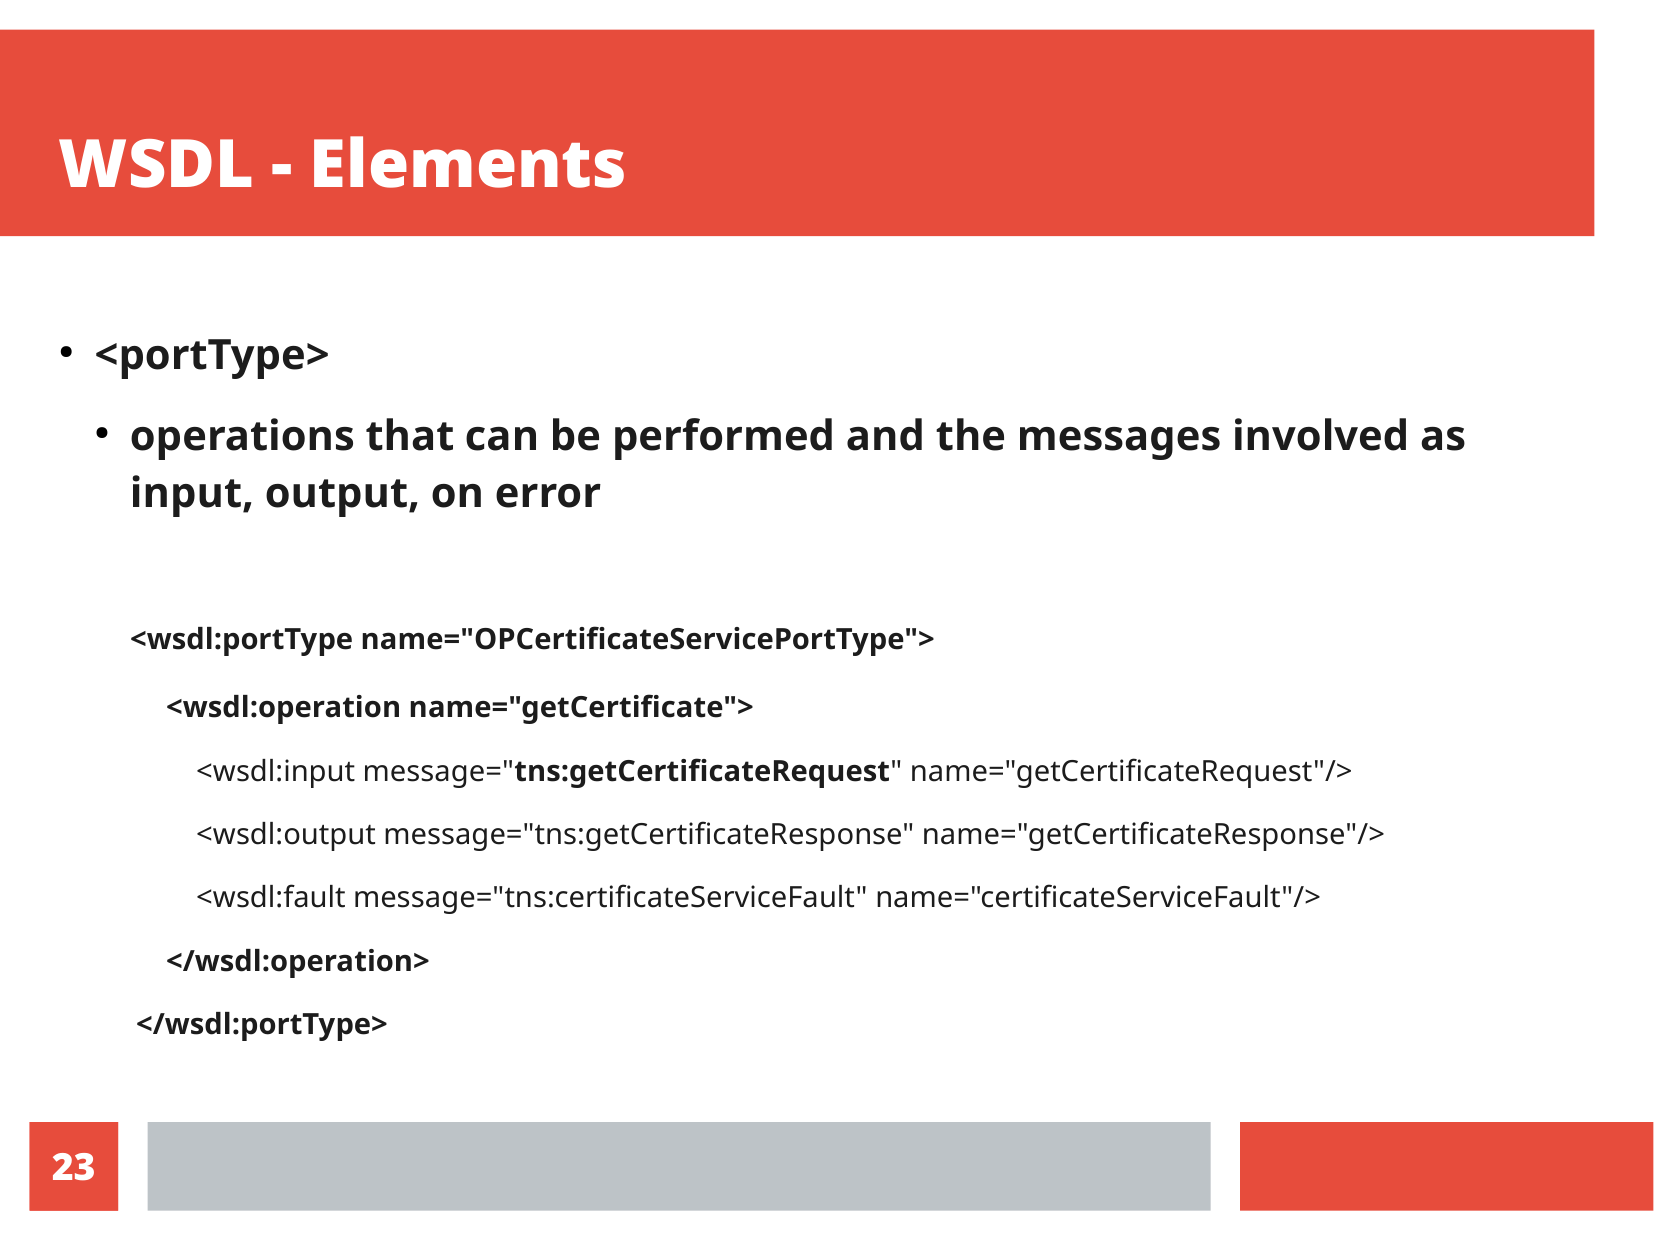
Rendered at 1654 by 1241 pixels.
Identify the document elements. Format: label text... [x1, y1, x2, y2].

list <portType> operations that can be performed and the messages involved as input, output, on error <wsdl:portType name="OPCertificateServicePortType"> <wsdl:operation name="getCertificate"> <wsdl:input message="tns:getCertificateRequest" name="getCertificateRequest"/> <wsdl:output message="tns:getCertificateResponse" name="getCertificateResponse"/> <wsdl:fault message="tns:certificateServiceFault" name="certificateServiceFault"/> </wsdl:operation> </wsdl:portType> [59, 324, 1565, 1093]
title WSDL - Elements [59, 59, 1595, 207]
